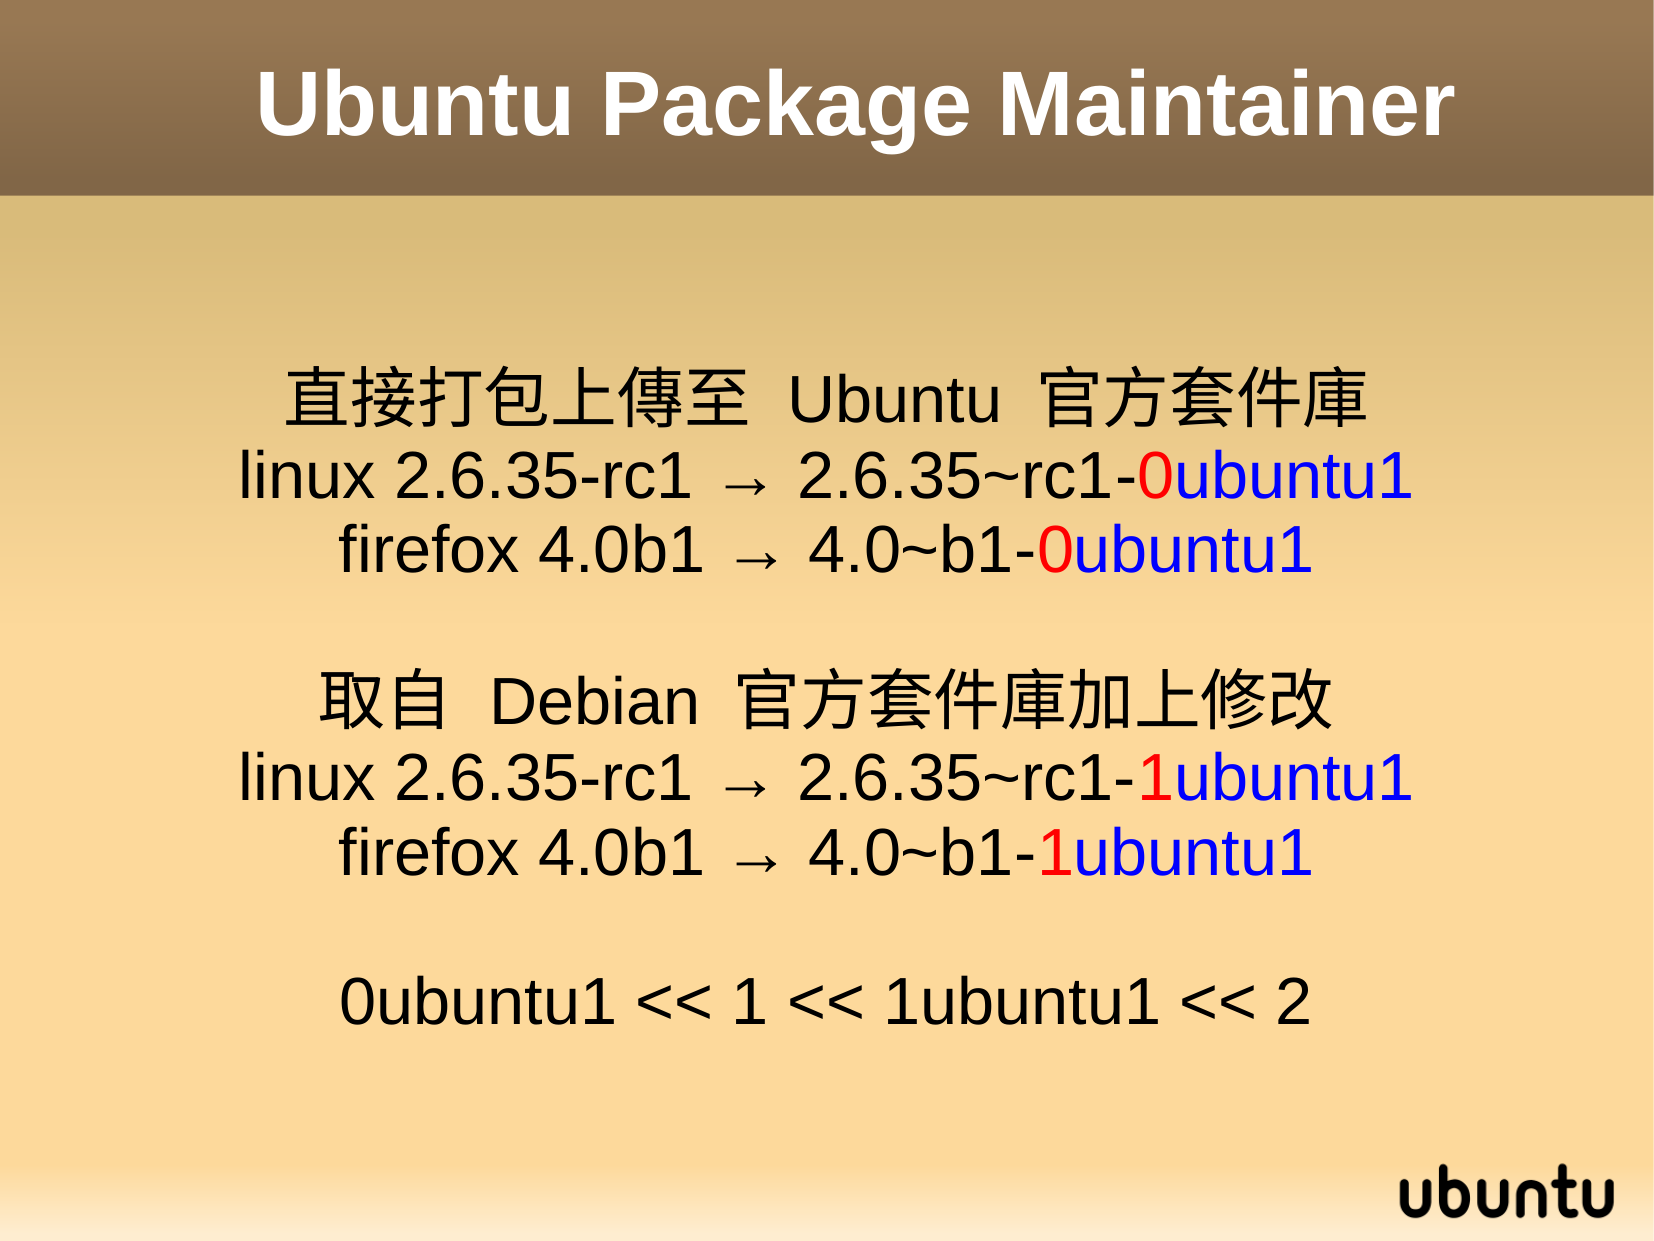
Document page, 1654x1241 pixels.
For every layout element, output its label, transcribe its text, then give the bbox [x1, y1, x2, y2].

title Ubuntu Package Maintainer [76, 7, 1565, 200]
picture [0, 0, 1654, 1241]
subtitle 直接打包上傳至 Ubuntu 官方套件庫 linux 2.6.35-rc1 → 2.6.35~rc1-0ubuntu1 firefox 4.0b1 → 4.0~b1-0ubuntu1 取自 Debian 官方套件庫加上修改 linux 2.6.35-rc1 → 2.6.35~rc1-1ubuntu1 firefox 4.0b1 → 4.0~b1-1ubuntu1 0ubuntu1 << 1 << 1ubuntu1 << 2 [82, 297, 1571, 1102]
